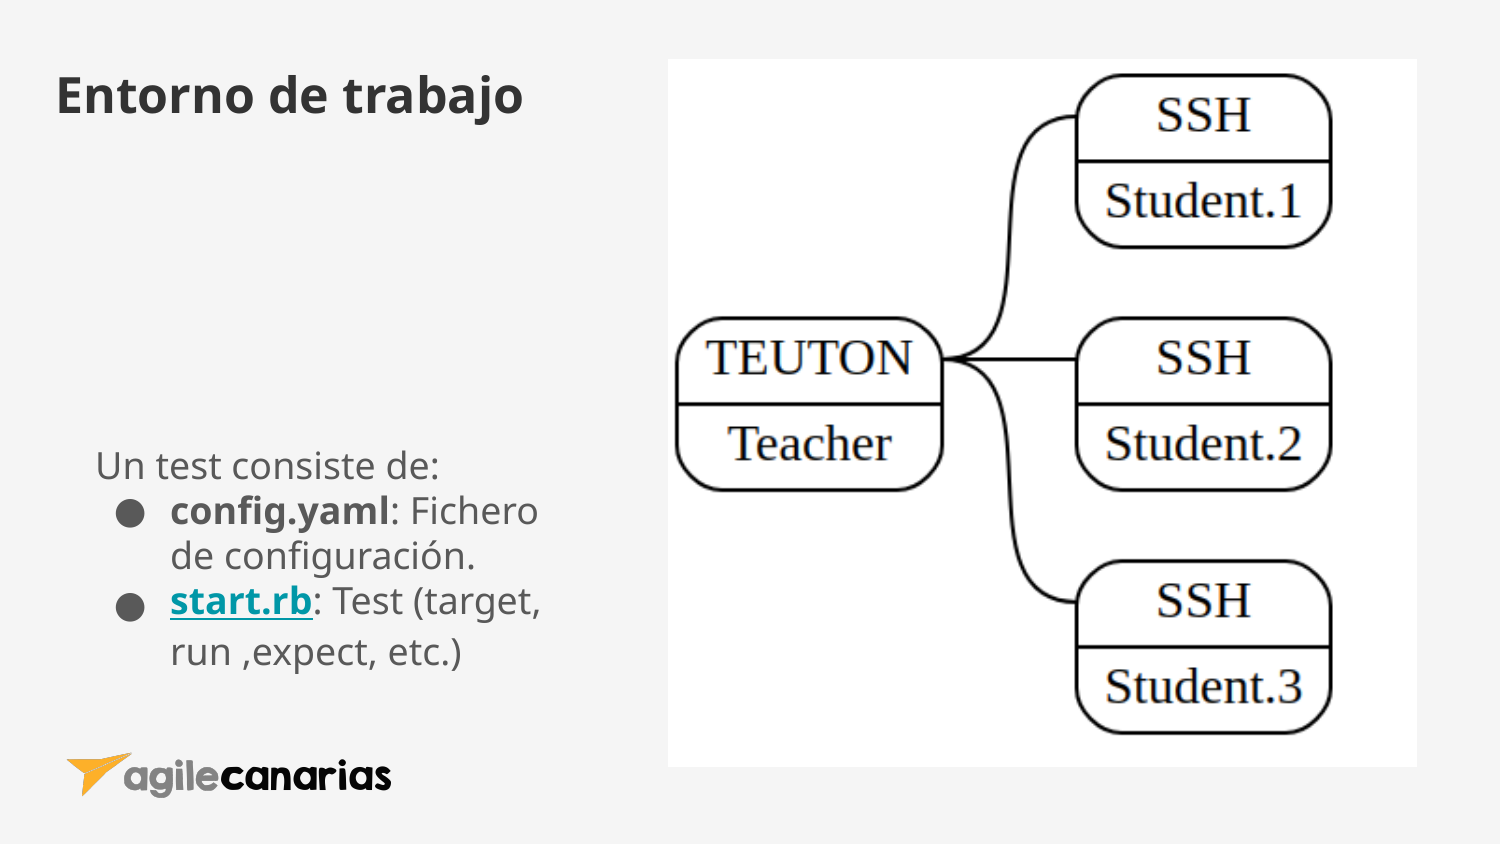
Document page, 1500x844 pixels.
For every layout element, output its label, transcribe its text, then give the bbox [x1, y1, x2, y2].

text_box Entorno de trabajo [55, 59, 668, 132]
text_box Un test consiste de: config.yaml: Fichero de configuración. start.rb: Test (target, run ,expect, etc.) [80, 427, 596, 703]
picture [668, 59, 1417, 767]
picture [55, 741, 401, 810]
